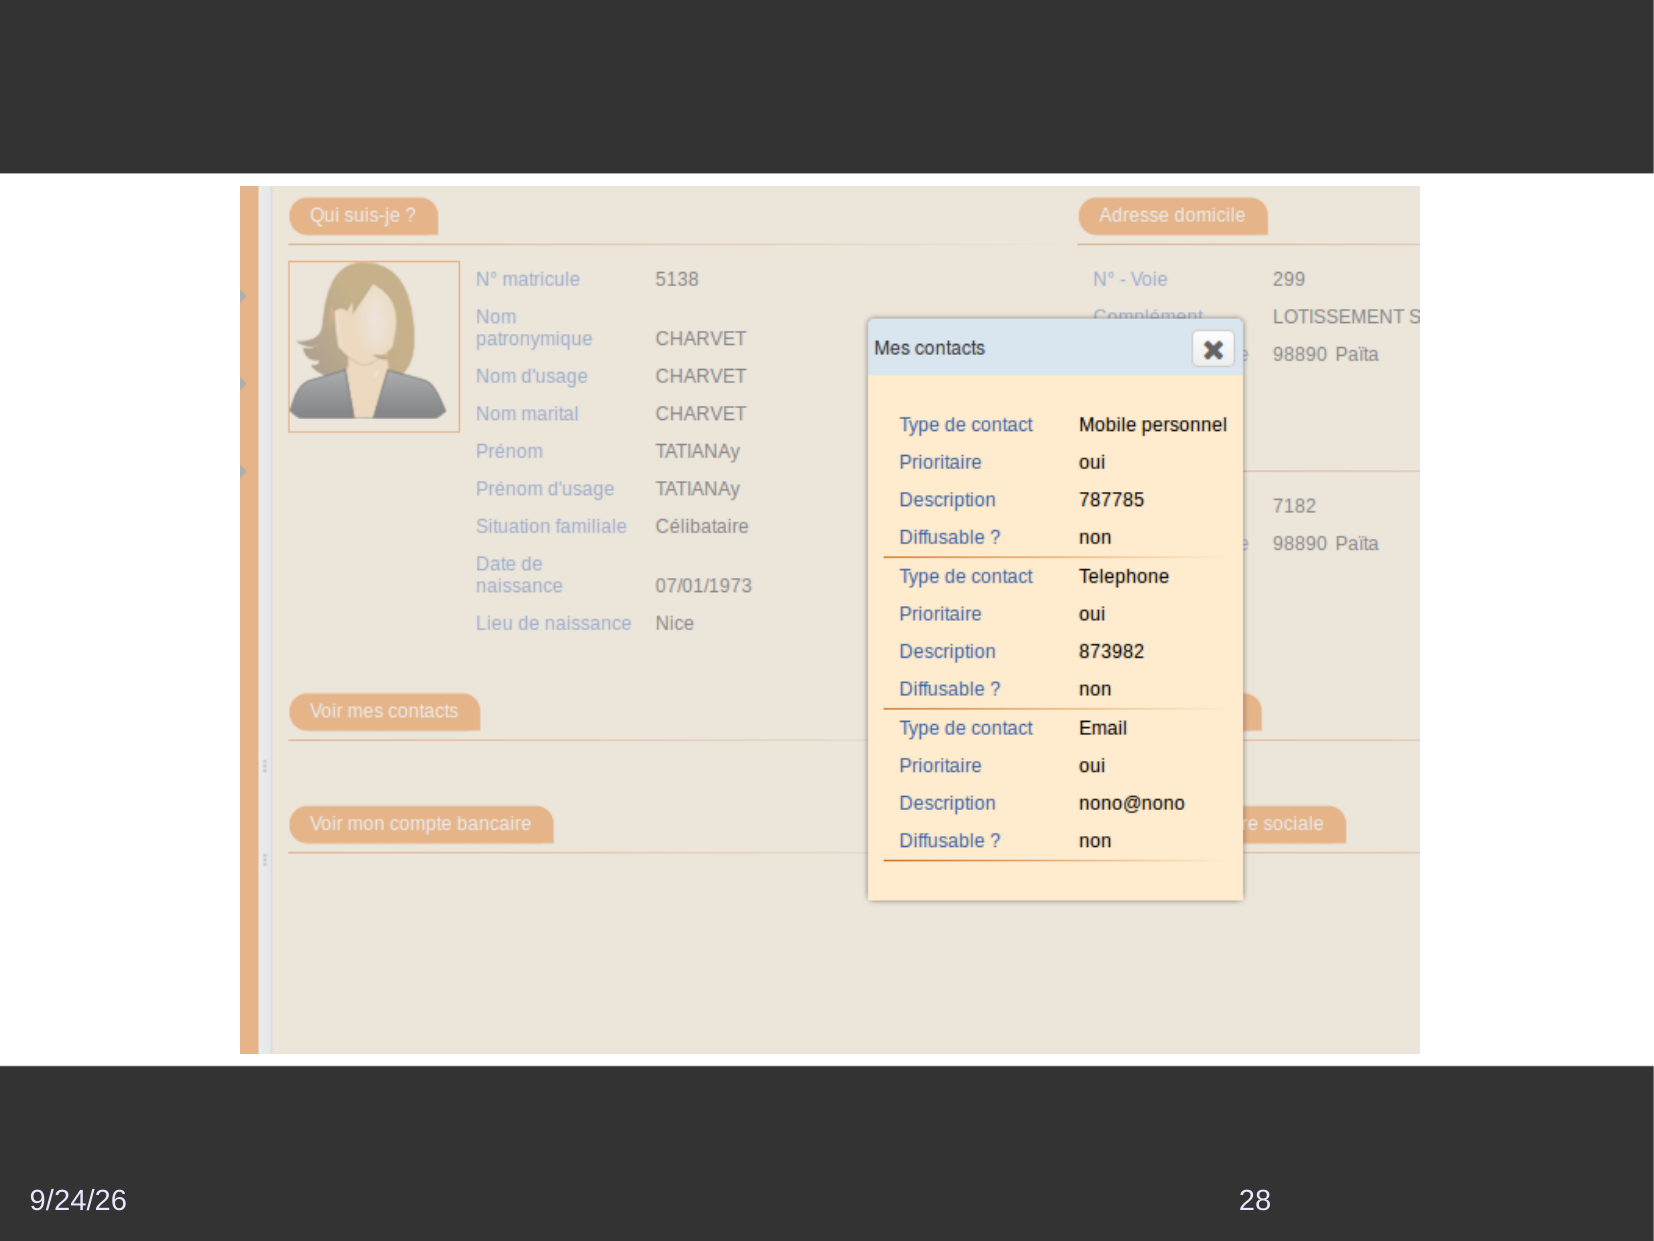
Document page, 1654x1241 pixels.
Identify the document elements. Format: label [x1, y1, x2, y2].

text_box [1238, 1181, 1625, 1241]
picture [240, 186, 1420, 1054]
text_box [29, 1181, 566, 1241]
